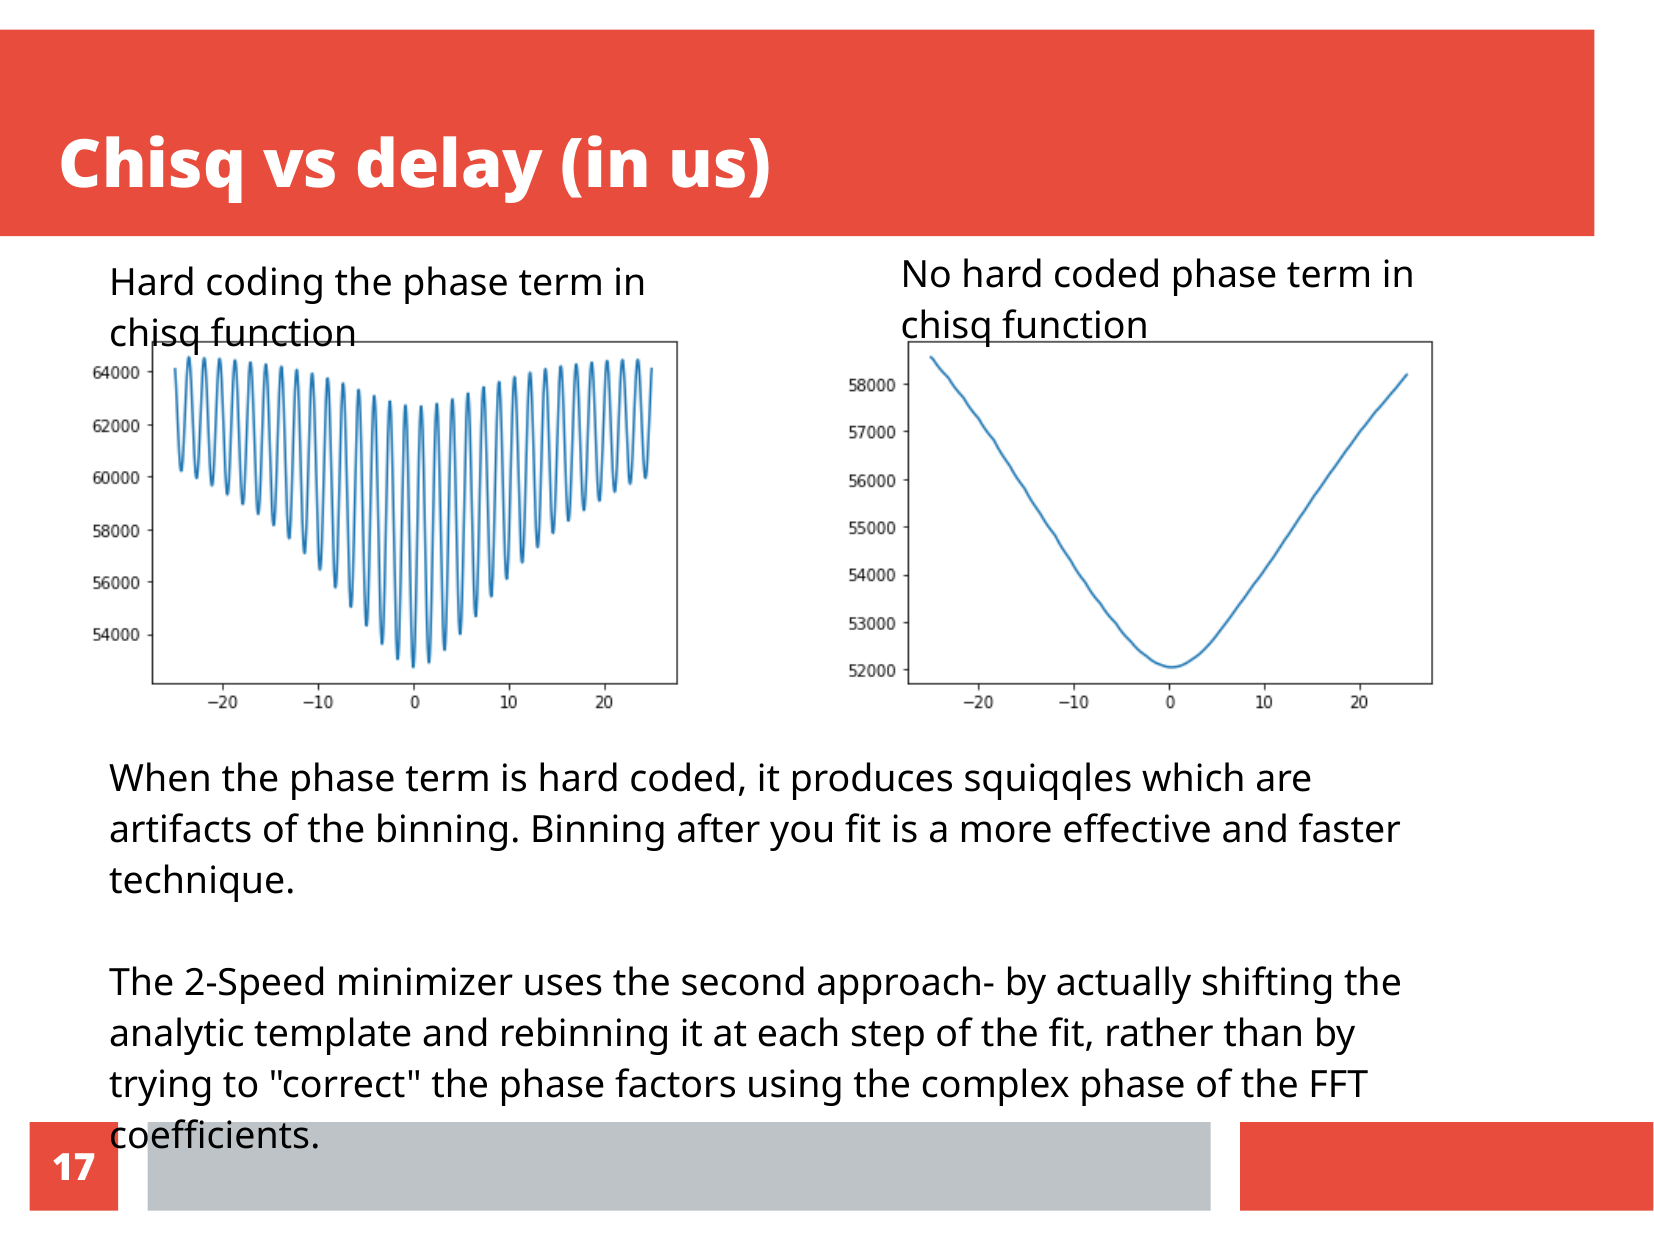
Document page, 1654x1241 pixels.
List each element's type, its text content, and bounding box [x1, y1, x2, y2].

text_box When the phase term is hard coded, it produces squiqqles which are artifacts of the binning. Binning after you fit is a more effective and faster technique. The 2-Speed minimizer uses the second approach- by actually shifting the analytic template and rebinning it at each step of the fit, rather than by trying to "correct" the phase factors using the complex phase of the FFT coefficients. [94, 744, 1465, 1151]
picture [836, 332, 1441, 721]
picture [80, 332, 686, 721]
text_box No hard coded phase term in chisq function [885, 240, 1501, 343]
text_box Hard coding the phase term in chisq function [94, 248, 697, 350]
title Chisq vs delay (in us) [59, 59, 1595, 207]
